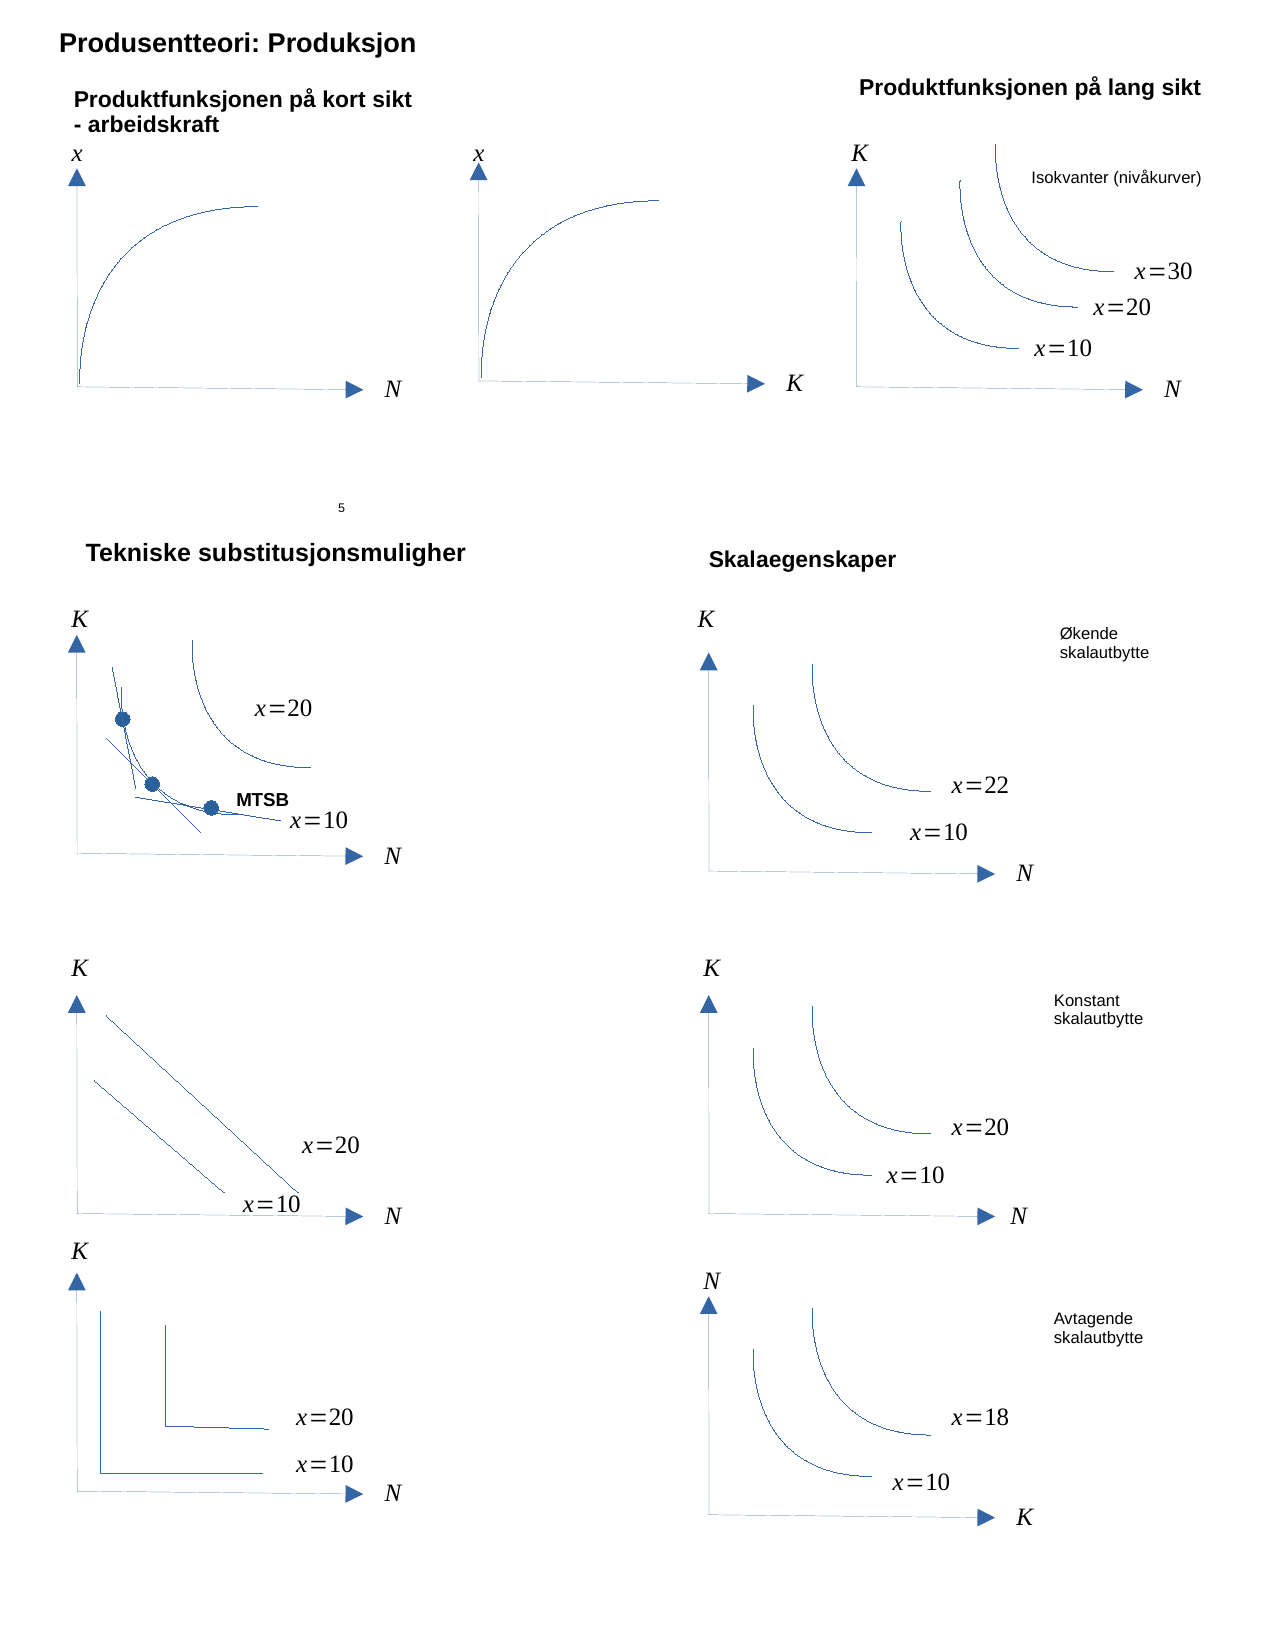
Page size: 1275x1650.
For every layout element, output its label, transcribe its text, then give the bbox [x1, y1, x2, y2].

chart [63, 139, 90, 168]
chart [376, 1480, 410, 1508]
chart [235, 1190, 308, 1219]
text_box [203, 800, 219, 816]
chart [63, 606, 97, 634]
chart [1008, 1503, 1042, 1532]
text_box Konstant skalautbytte [1039, 983, 1159, 1036]
chart [376, 375, 410, 404]
chart [294, 1131, 367, 1160]
text_box Tekniske substitusjonsmuligher [70, 531, 606, 592]
chart [63, 1237, 97, 1266]
chart [695, 1267, 729, 1296]
chart [843, 139, 876, 168]
text_box Avtagende skalautbytte [1039, 1302, 1159, 1355]
chart [695, 954, 729, 983]
chart [1156, 375, 1189, 404]
chart [246, 694, 320, 723]
chart [1085, 293, 1159, 321]
chart [878, 1161, 952, 1189]
chart [943, 1403, 1017, 1432]
chart [902, 818, 976, 847]
text_box Produsentteori: Produksjon [44, 20, 473, 87]
chart [376, 1202, 410, 1231]
chart [1026, 334, 1100, 363]
chart [1126, 257, 1200, 286]
chart [288, 1403, 362, 1432]
chart [376, 842, 410, 871]
text_box [144, 776, 160, 792]
chart [943, 1113, 1017, 1142]
text_box Produktfunksjonen på kort sikt - arbeidskraft [59, 79, 599, 171]
text_box Skalaegenskaper [693, 539, 1010, 597]
text_box Produktfunksjonen på lang sikt [844, 67, 1275, 125]
chart [288, 1450, 361, 1479]
chart [1002, 1202, 1036, 1231]
chart [943, 771, 1017, 800]
chart [63, 954, 97, 983]
chart [778, 369, 812, 398]
chart [884, 1468, 958, 1497]
text_box Isokvanter (nivåkurver) [1016, 161, 1217, 195]
text_box MTSB [221, 782, 404, 861]
chart [689, 606, 723, 652]
text_box [115, 711, 131, 727]
chart [465, 139, 492, 168]
text_box <number> [323, 493, 953, 564]
text_box Økende skalautbytte [1044, 617, 1165, 670]
chart [1008, 860, 1042, 888]
